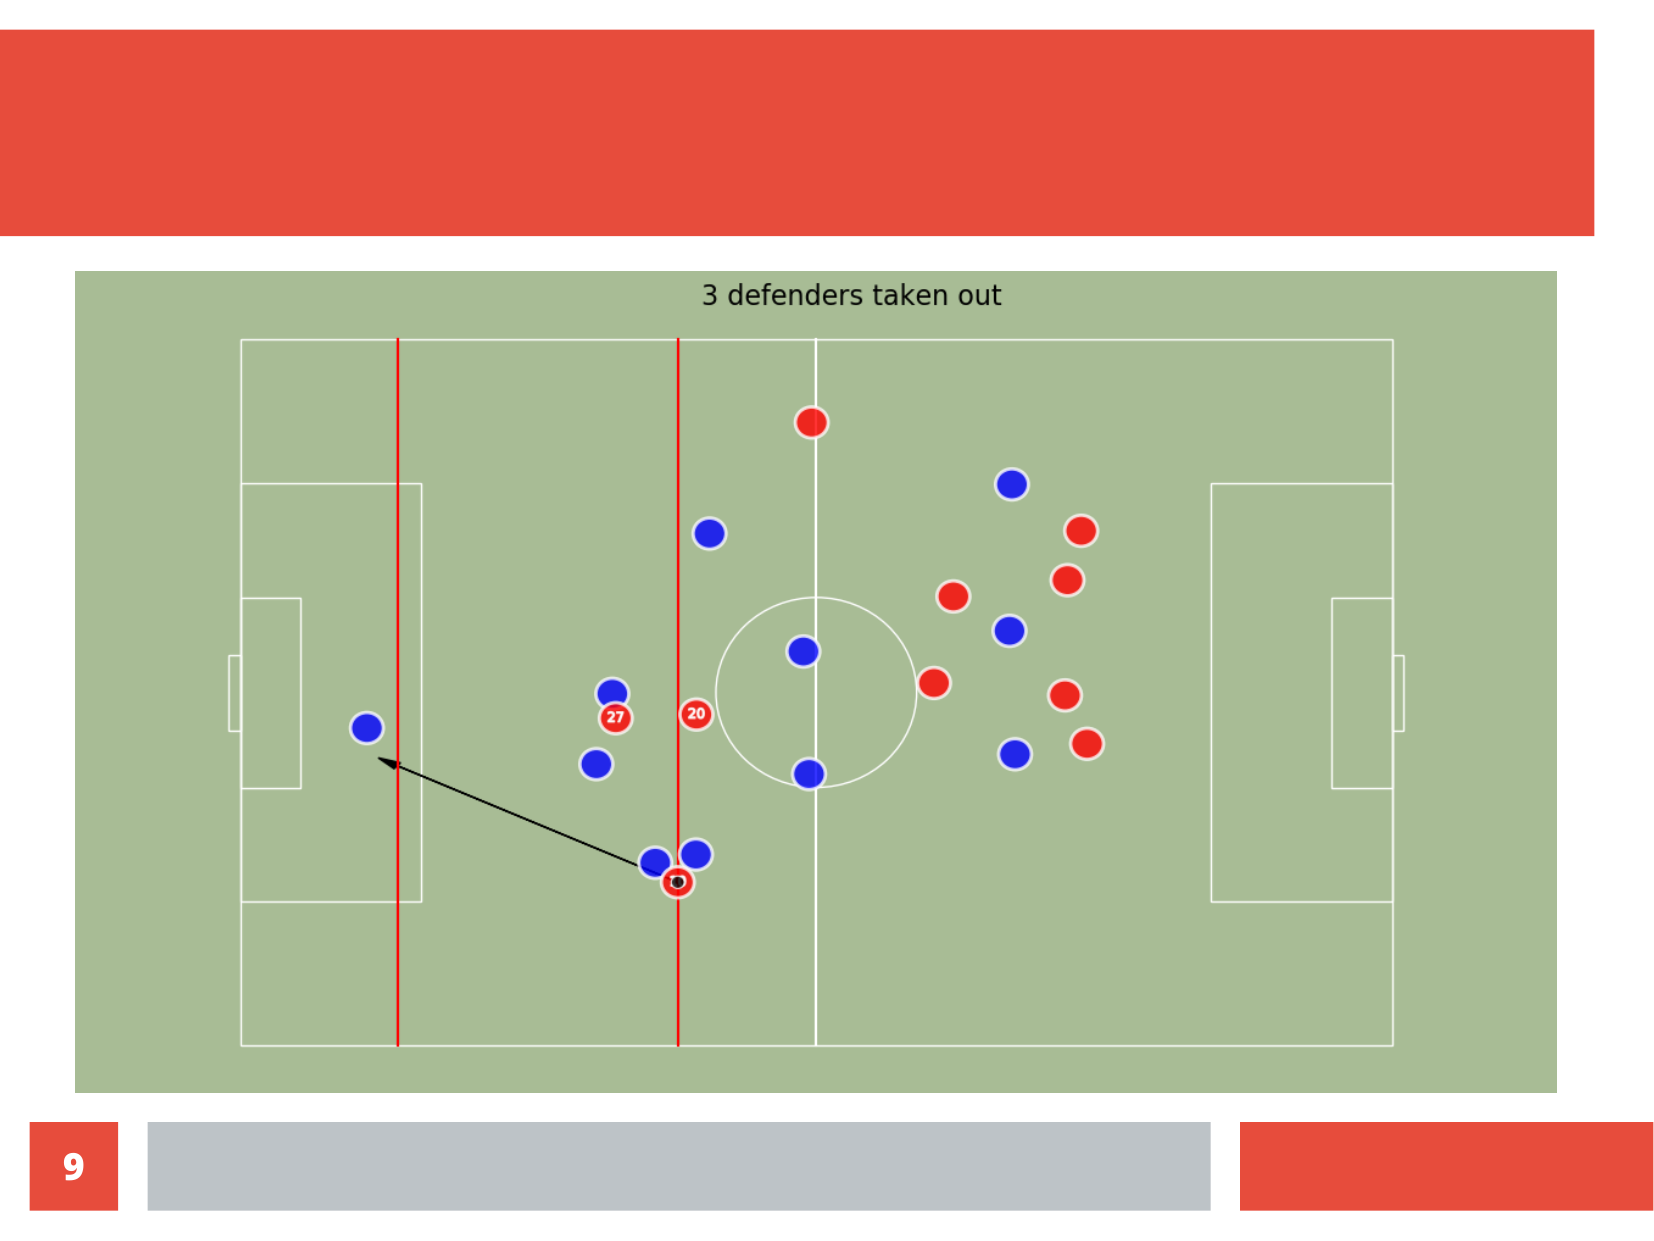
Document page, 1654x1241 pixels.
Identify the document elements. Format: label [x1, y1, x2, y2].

picture [75, 271, 1557, 1093]
